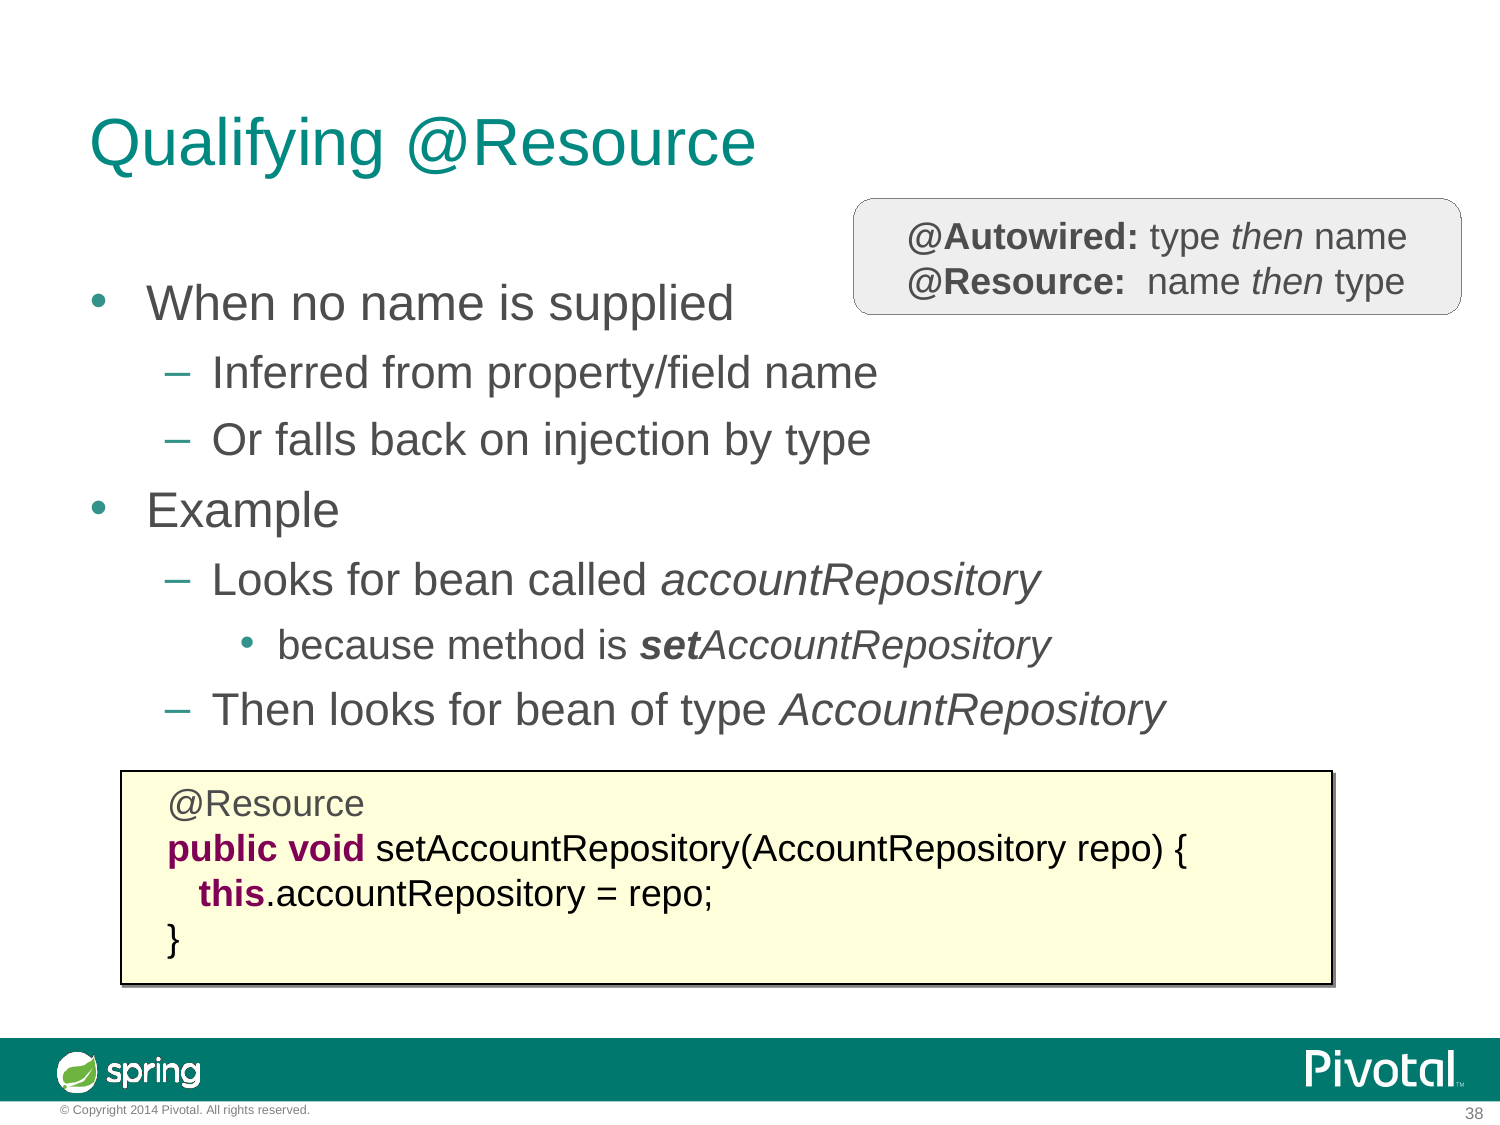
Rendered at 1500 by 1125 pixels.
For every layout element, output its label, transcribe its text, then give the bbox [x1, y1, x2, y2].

text_box @Resource public void setAccountRepository(AccountRepository repo) { this.accountRepository = repo; } [120, 771, 1333, 984]
title Qualifying @Resource [75, 45, 1426, 233]
text_box @Autowired: type then name @Resource: name then type [853, 198, 1462, 315]
picture [32, 1041, 210, 1103]
picture [1306, 1050, 1464, 1087]
list When no name is supplied Inferred from property/field name Or falls back on injection by type Example Looks for bean called accountRepository because method is setAccountRepository Then looks for bean of type AccountRepository [75, 262, 1426, 1005]
